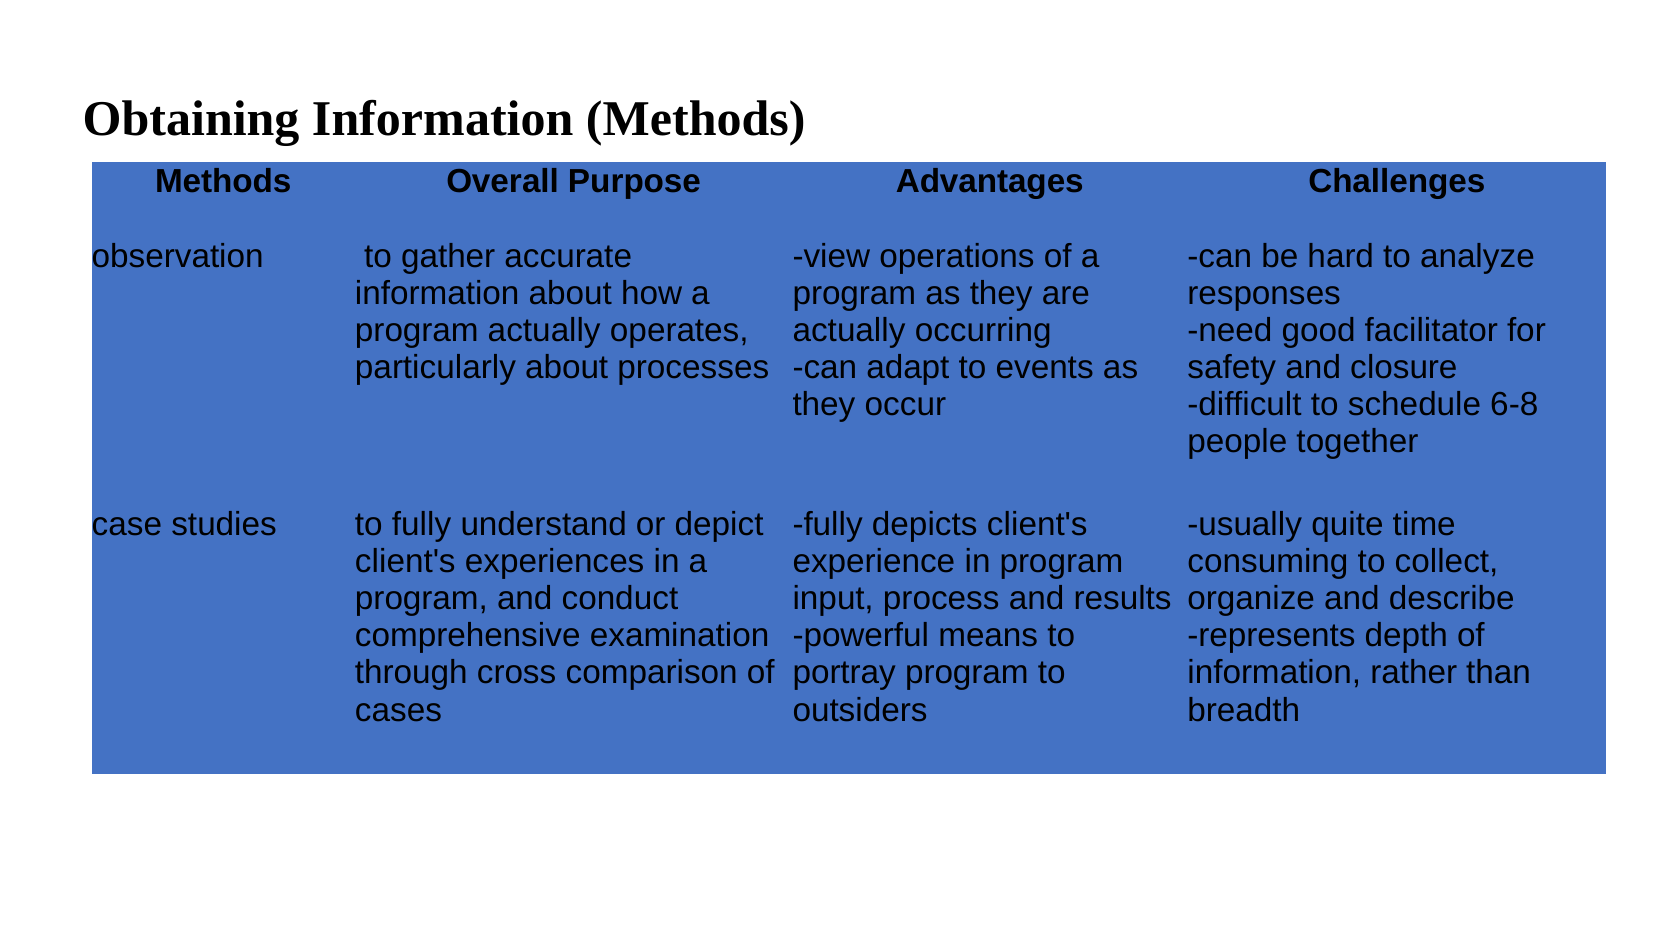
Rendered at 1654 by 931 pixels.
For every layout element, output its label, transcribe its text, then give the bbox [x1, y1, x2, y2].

table_cell -can be hard to analyze responses -need good facilitator for safety and closure -difficult to schedule 6-8 people together [1187, 237, 1606, 506]
table_cell to fully understand or depict client's experiences in a program, and conduct comprehensive examination through cross comparison of cases [355, 506, 792, 774]
table_header Advantages [792, 162, 1187, 237]
table_header Challenges [1187, 162, 1606, 237]
table_cell observation [92, 237, 355, 506]
table_header Methods [92, 162, 355, 237]
table_cell to gather accurate information about how a program actually operates, particularly about processes [355, 237, 792, 506]
table_cell -usually quite time consuming to collect, organize and describe -represents depth of information, rather than breadth [1187, 506, 1606, 774]
title Obtaining Information (Methods) [82, 67, 1477, 154]
table_header Overall Purpose [355, 162, 792, 237]
table_cell -view operations of a program as they are actually occurring -can adapt to events as they occur [792, 237, 1187, 506]
table_cell -fully depicts client's experience in program input, process and results -powerful means to portray program to outsiders [792, 506, 1187, 774]
table_cell case studies [92, 506, 355, 774]
